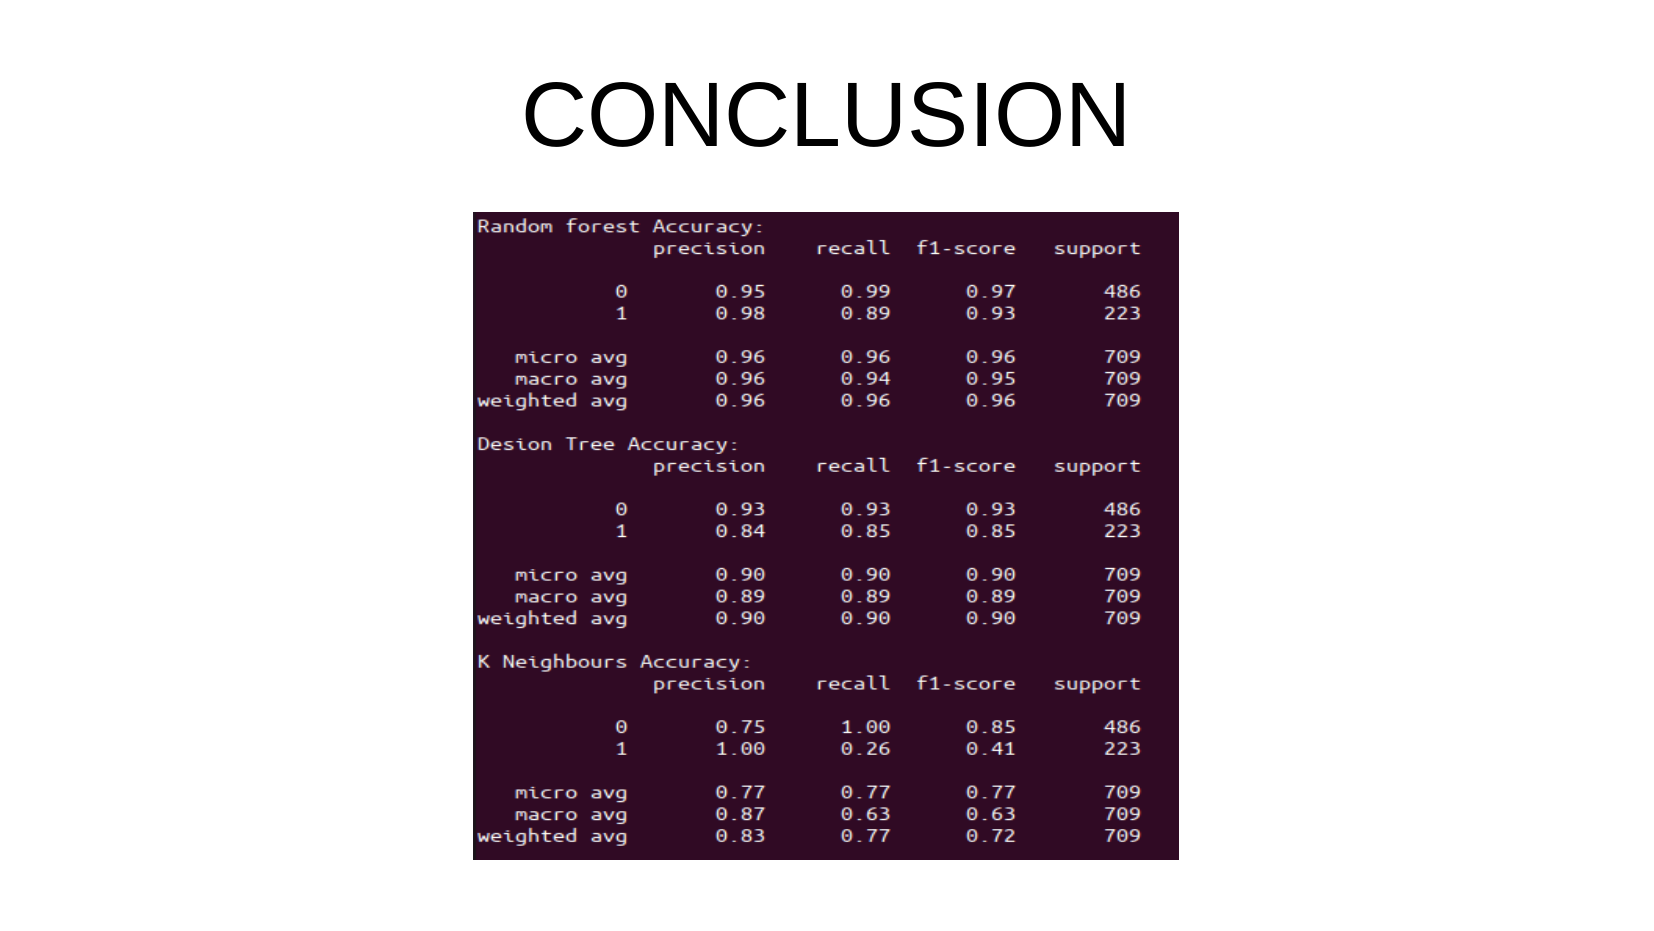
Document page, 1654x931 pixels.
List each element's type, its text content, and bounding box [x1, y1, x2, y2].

title CONCLUSION [82, 37, 1571, 193]
picture [473, 212, 1179, 860]
